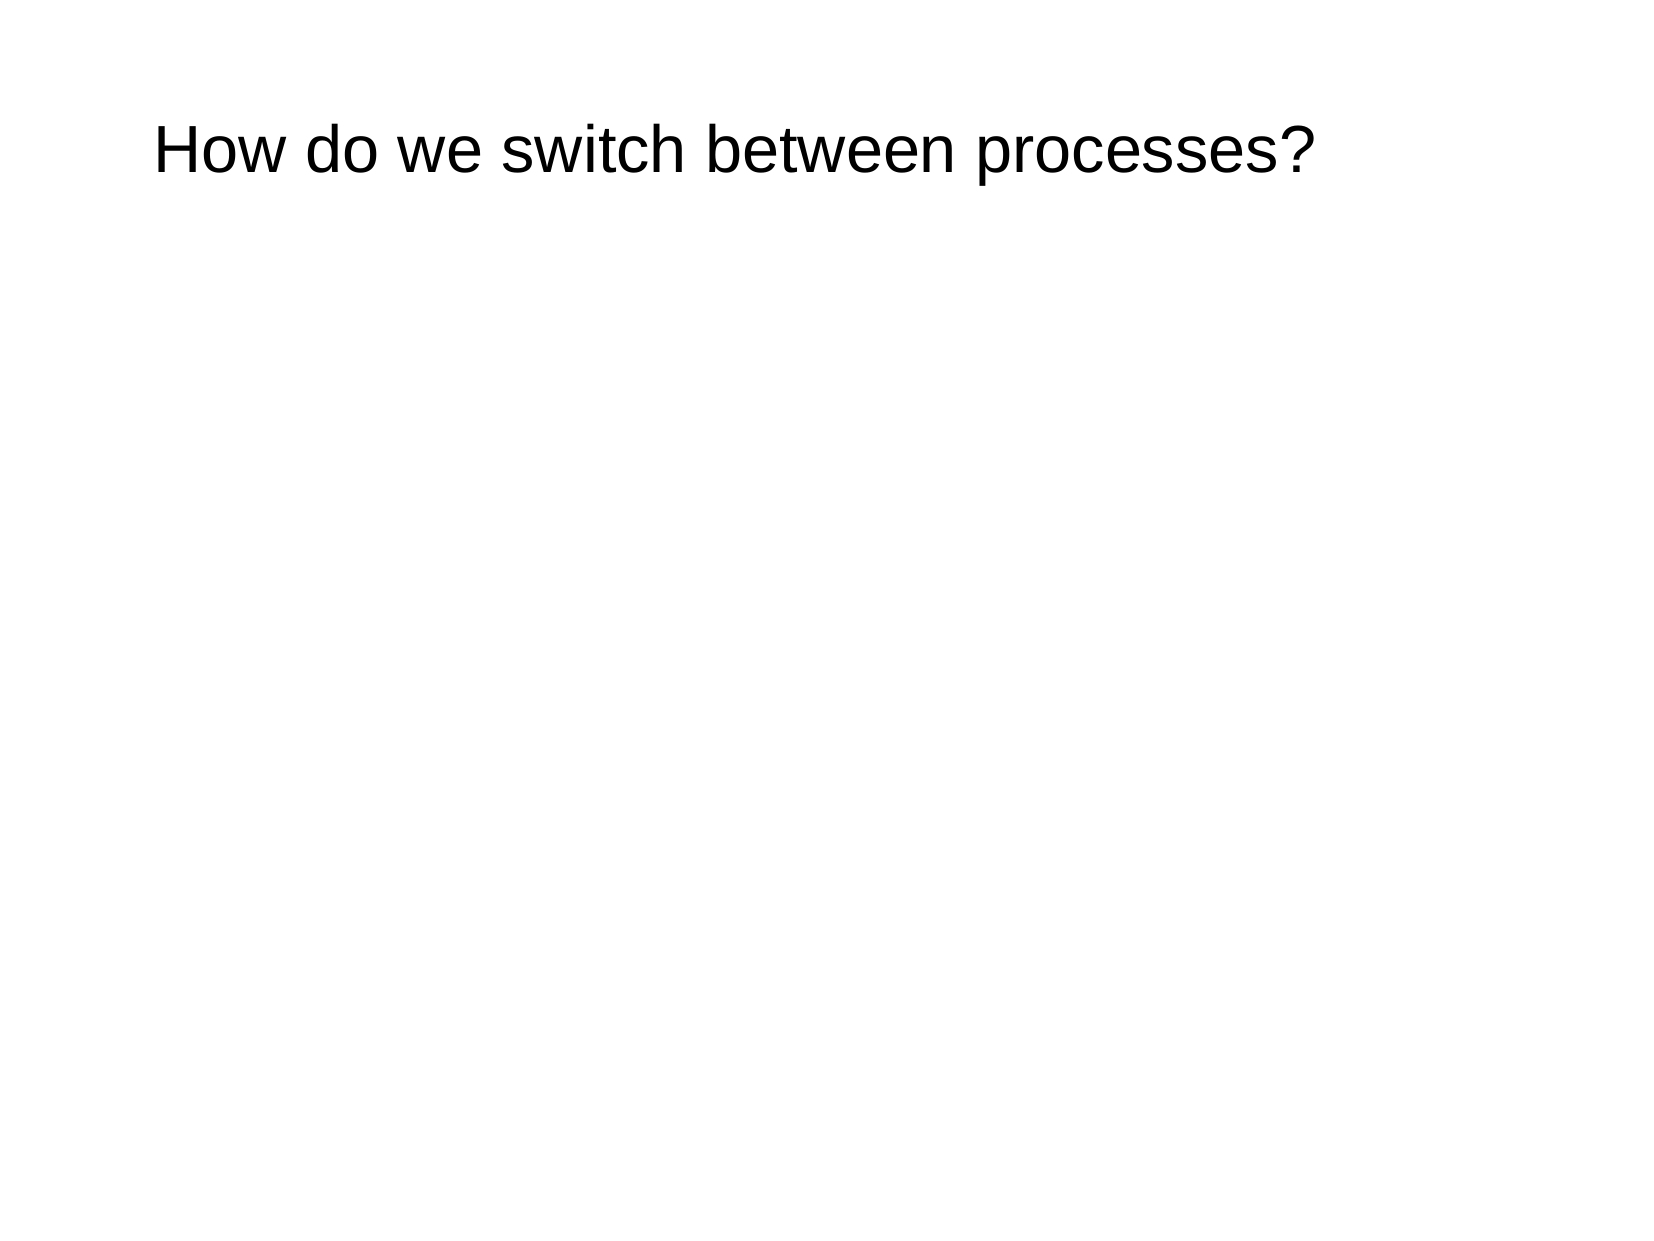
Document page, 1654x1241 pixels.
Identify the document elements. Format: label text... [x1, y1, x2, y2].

list How do we switch between processes? [82, 112, 1571, 1010]
